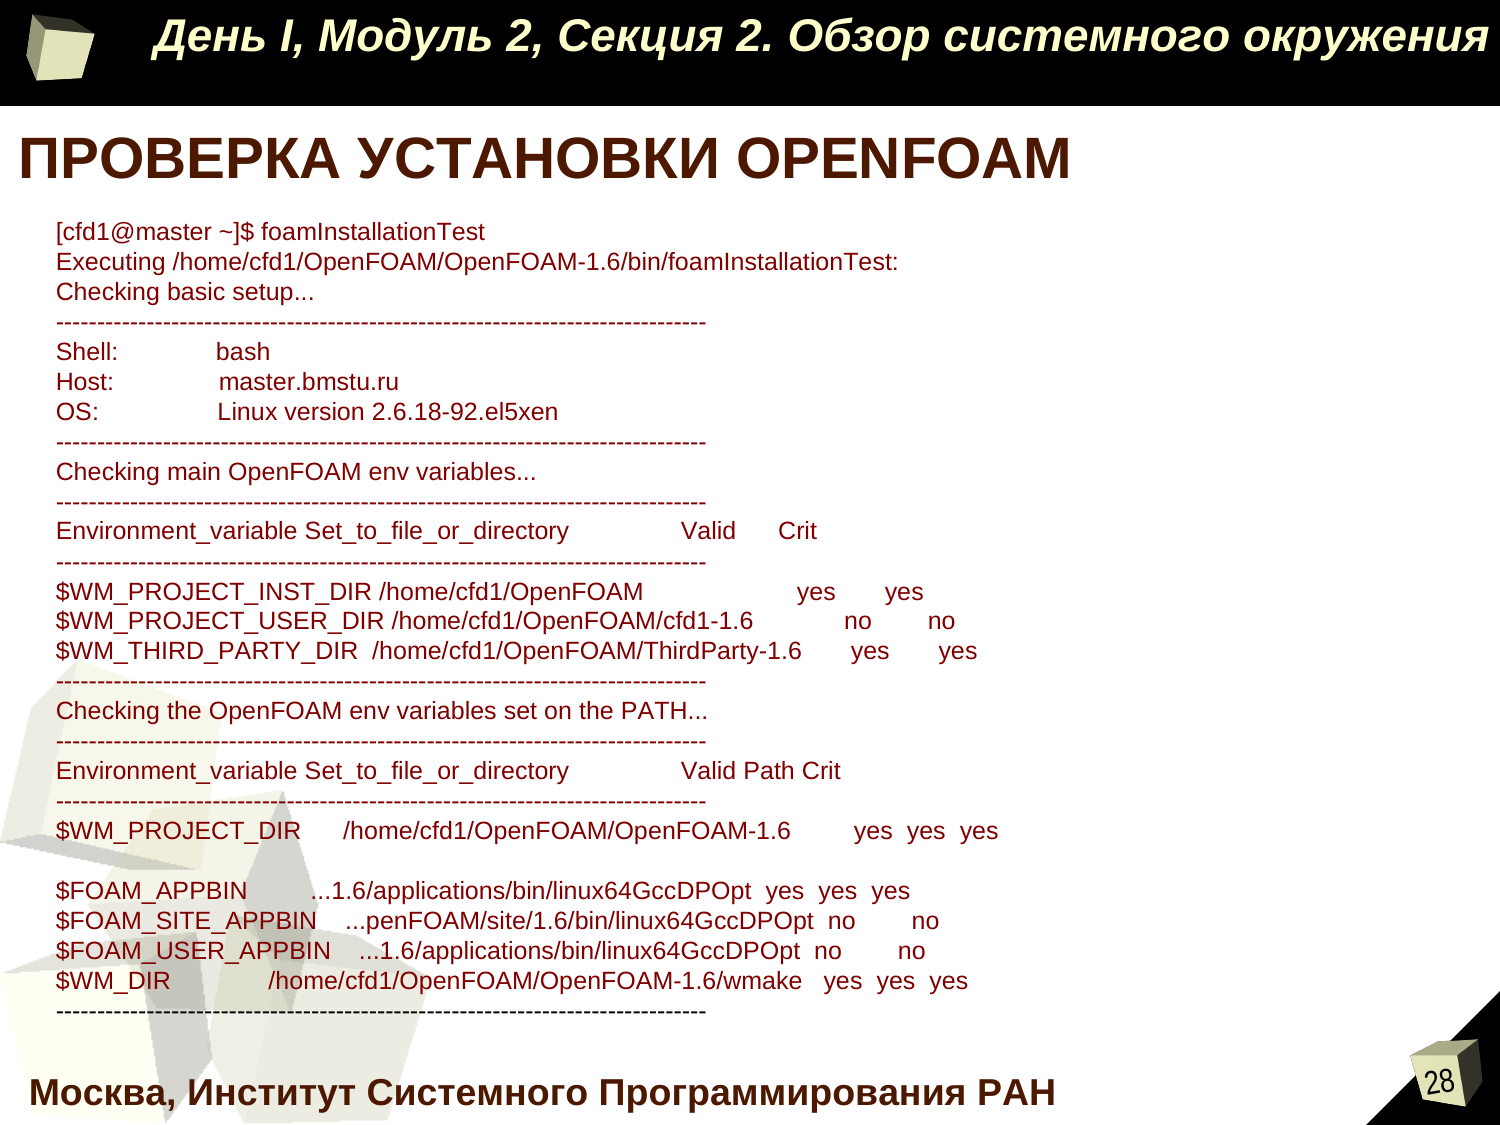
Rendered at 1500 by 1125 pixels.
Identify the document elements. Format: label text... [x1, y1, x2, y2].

picture [0, 659, 433, 1125]
text_box [cfd1@master ~]$ foamInstallationTest Executing /home/cfd1/OpenFOAM/OpenFOAM-1.6/bin/foamInstallationTest: Checking basic setup... ------------------------------------------------------------------------------- Shell: bash Host: master.bmstu.ru OS: Linux version 2.6.18-92.el5xen ------------------------------------------------------------------------------- Checking main OpenFOAM env variables... ------------------------------------------------------------------------------- Environment_variable Set_to_file_or_directory Valid Crit ------------------------------------------------------------------------------- $WM_PROJECT_INST_DIR /home/cfd1/OpenFOAM yes yes $WM_PROJECT_USER_DIR /home/cfd1/OpenFOAM/cfd1-1.6 no no $WM_THIRD_PARTY_DIR /home/cfd1/OpenFOAM/ThirdParty-1.6 yes yes ------------------------------------------------------------------------------- Checking the OpenFOAM env variables set on the PATH... ------------------------------------------------------------------------------- Environment_variable Set_to_file_or_directory Valid Path Crit ------------------------------------------------------------------------------- $WM_PROJECT_DIR /home/cfd1/OpenFOAM/OpenFOAM-1.6 yes yes yes $FOAM_APPBIN ...1.6/applications/bin/linux64GccDPOpt yes yes yes $FOAM_SITE_APPBIN ...penFOAM/site/1.6/bin/linux64GccDPOpt no no $FOAM_USER_APPBIN ...1.6/applications/bin/linux64GccDPOpt no no $WM_DIR /home/cfd1/OpenFOAM/OpenFOAM-1.6/wmake yes yes yes ------------------------------------------------------------------------------- [41, 207, 1430, 1062]
picture [423, 1088, 433, 1102]
text_box ПРОВЕРКА УСТАНОВКИ OPENFOAM [4, 112, 1500, 198]
